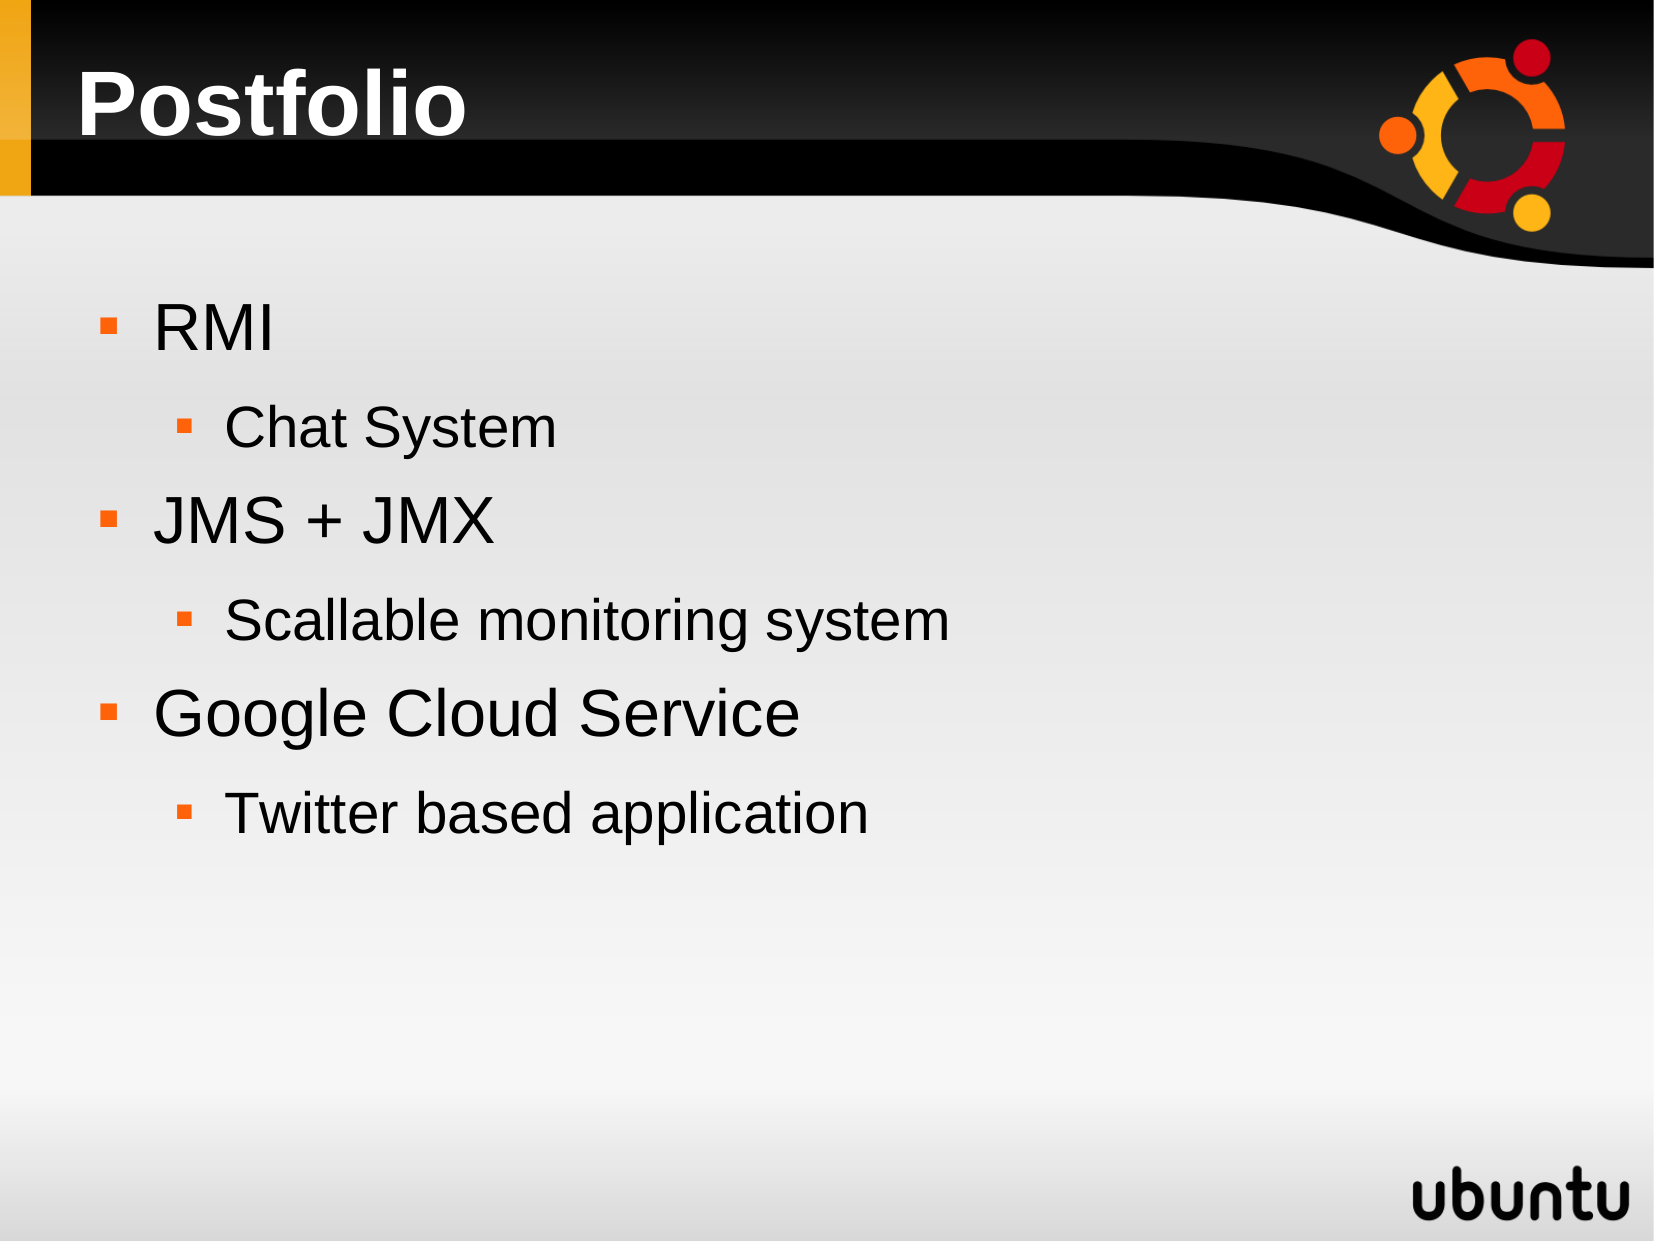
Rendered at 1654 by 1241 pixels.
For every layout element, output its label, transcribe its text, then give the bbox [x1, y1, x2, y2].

list RMI Chat System JMS + JMX Scallable monitoring system Google Cloud Service Twitter based application [82, 290, 1571, 1094]
title Postfolio [76, 7, 1565, 200]
picture [0, 0, 1654, 1241]
